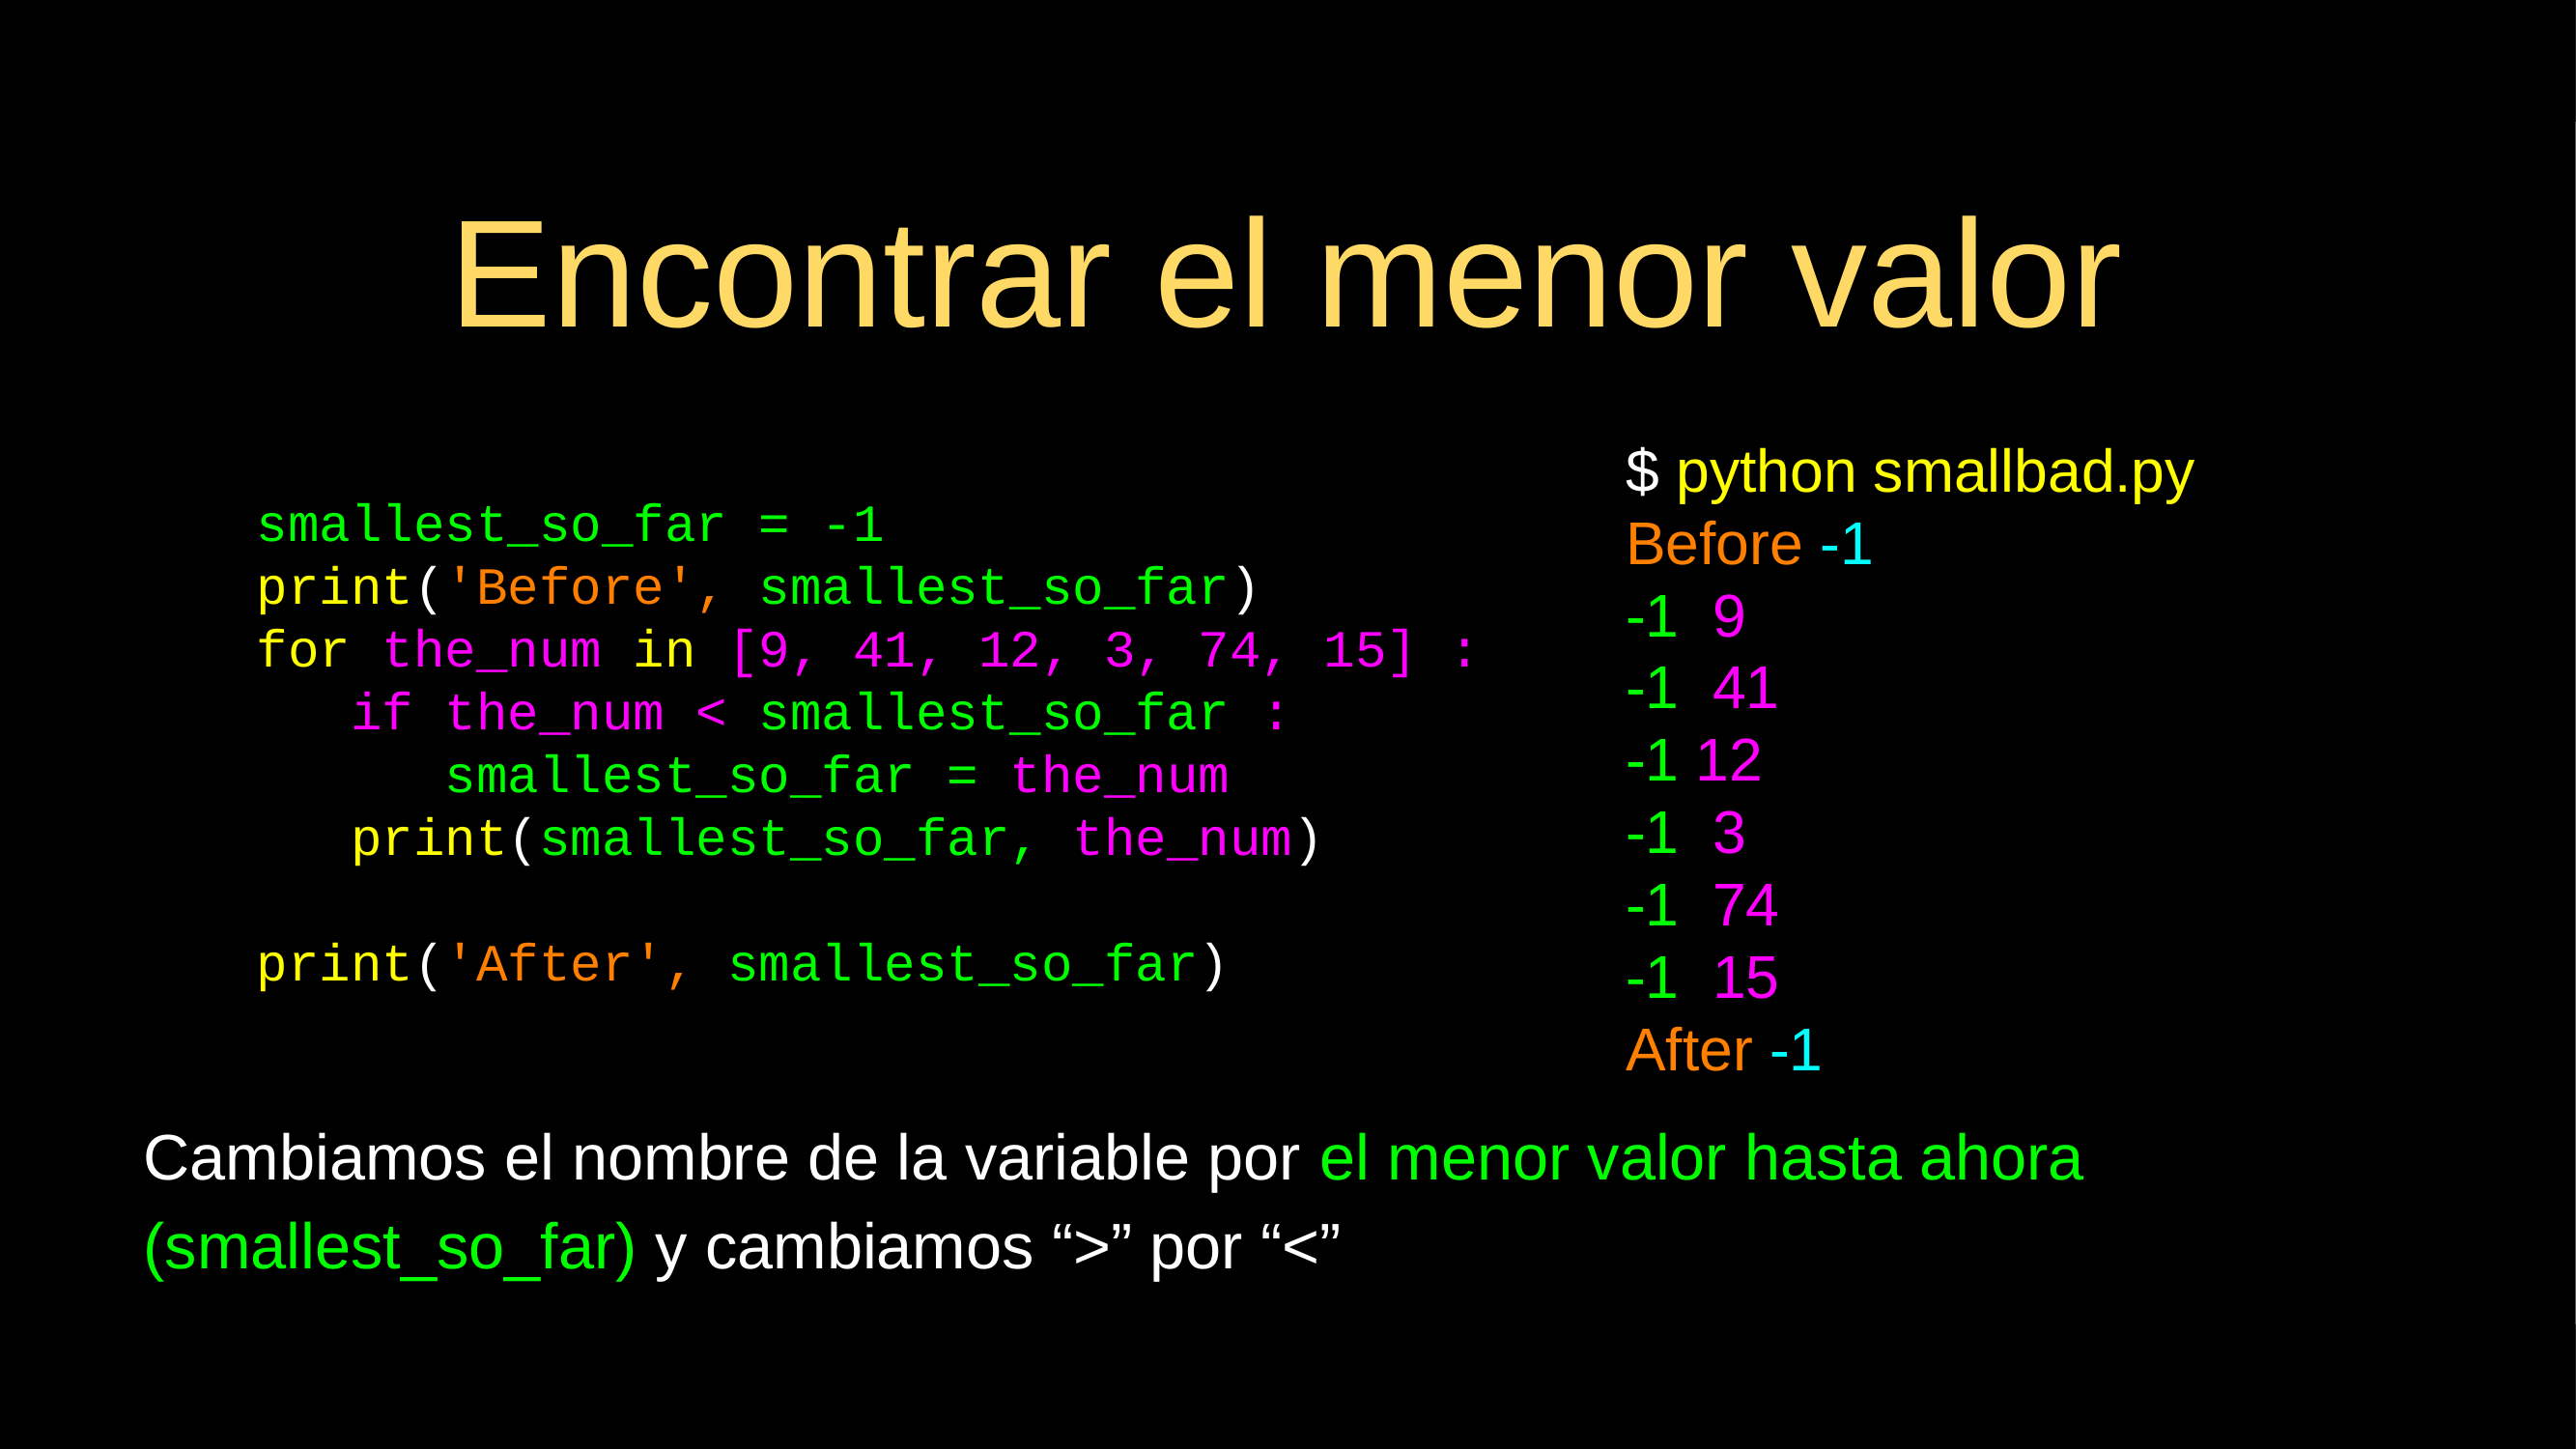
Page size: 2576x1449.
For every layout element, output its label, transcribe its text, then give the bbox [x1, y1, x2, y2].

text_box Cambiamos el nombre de la variable por el menor valor hasta ahora (smallest_so_far) y cambiamos “>” por “<” [143, 1114, 2482, 1272]
text_box $ python smallbad.py Before -1 -1 9 -1 41 -1 12 -1 3 -1 74 -1 15 After -1 [1626, 362, 2295, 1114]
text_box smallest_so_far = -1 print('Before', smallest_so_far) for the_num in [9, 41, 12, 3, 74, 15] : if the_num < smallest_so_far : smallest_so_far = the_num print(smallest_so_far, the_num) print('After', smallest_so_far) [256, 476, 1524, 1004]
title Encontrar el menor valor [183, 129, 2391, 403]
